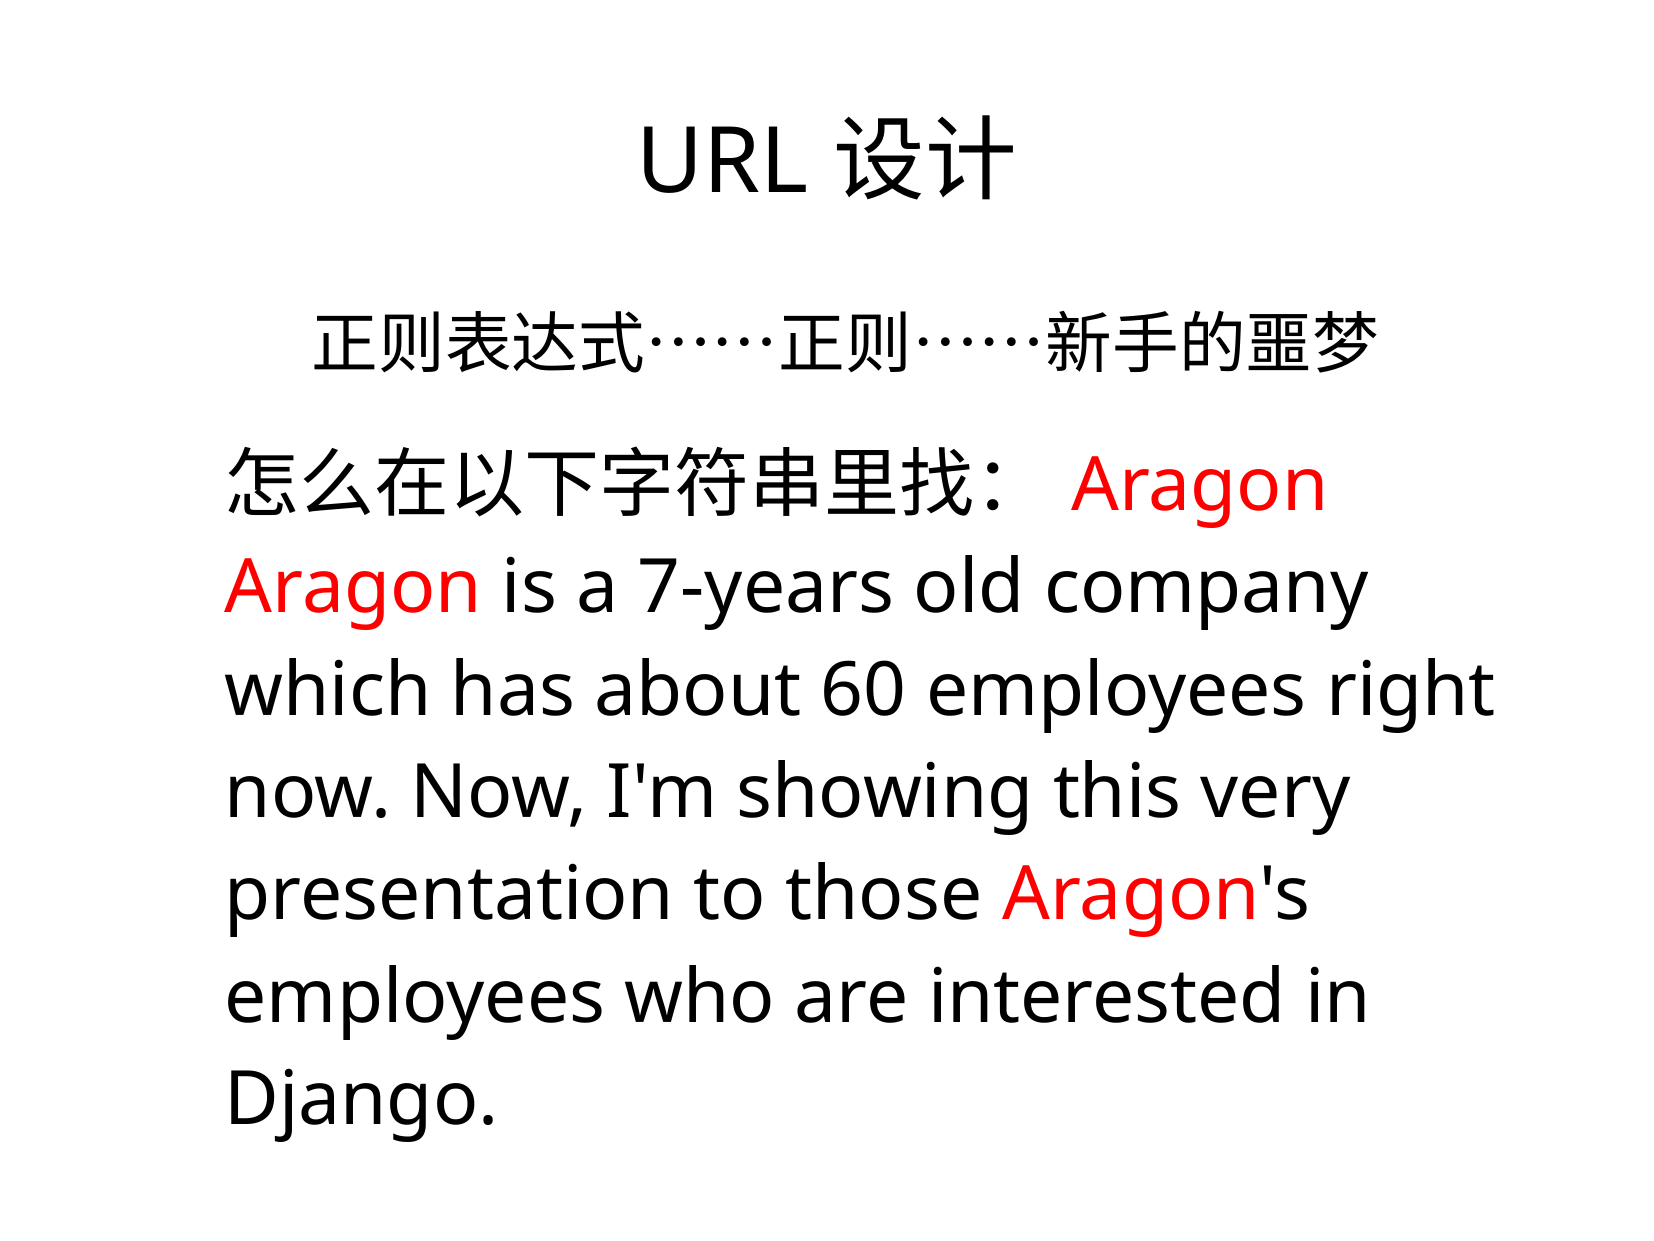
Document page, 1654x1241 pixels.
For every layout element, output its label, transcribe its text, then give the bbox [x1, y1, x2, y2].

list 正则表达式……正则……新手的噩梦 [82, 290, 1538, 414]
title URL设计 [82, 49, 1571, 257]
text_box 怎么在以下字符串里找：Aragon Aragon is a 7-years old company which has about 60 employees right now. Now, I'm showing this very presentation to those Aragon's employees who are interested in Django. [207, 413, 1538, 1051]
